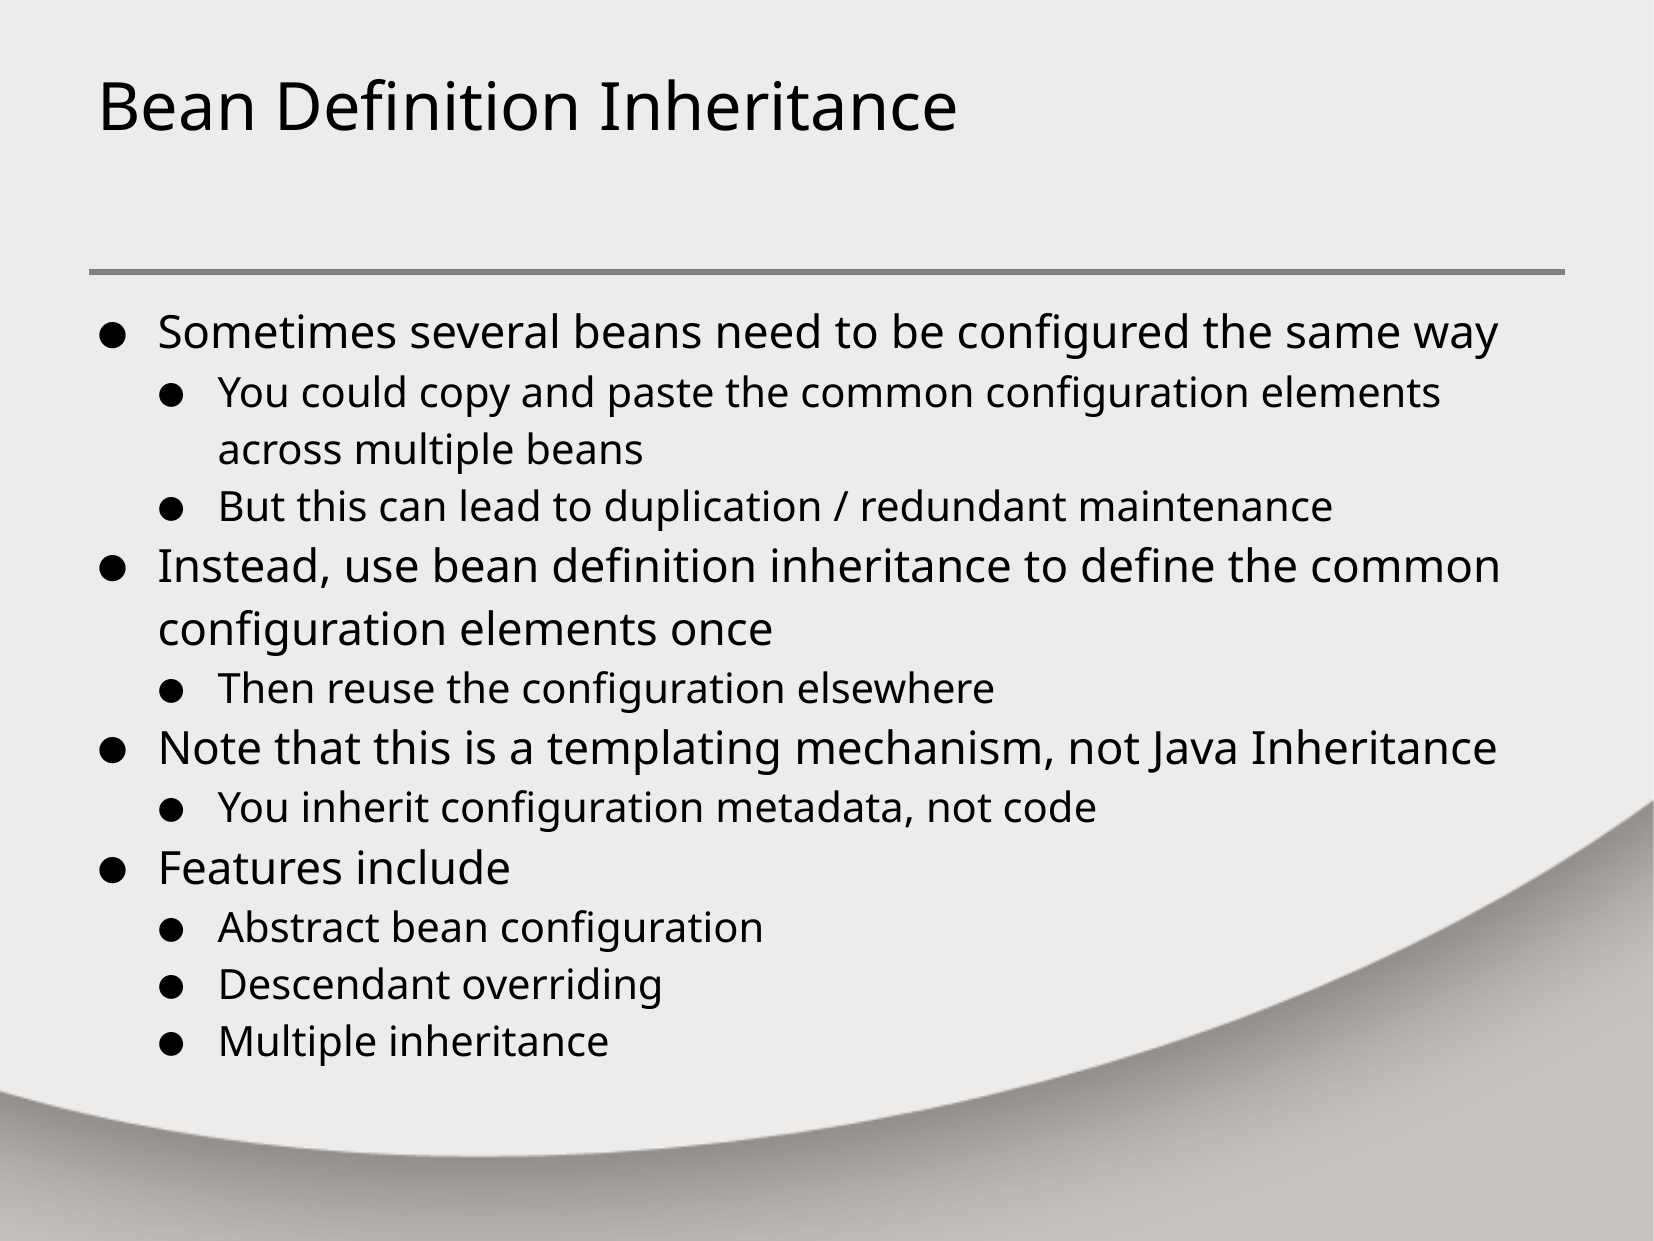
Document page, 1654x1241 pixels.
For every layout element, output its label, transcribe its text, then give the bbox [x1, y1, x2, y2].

list Sometimes several beans need to be configured the same way You could copy and paste the common configuration elements across multiple beans But this can lead to duplication / redundant maintenance Instead, use bean definition inheritance to define the common configuration elements once Then reuse the configuration elsewhere Note that this is a templating mechanism, not Java Inheritance You inherit configuration metadata, not code Features include Abstract bean configuration Descendant overriding Multiple inheritance [97, 300, 1561, 1163]
picture [0, 0, 1654, 1241]
title Bean Definition Inheritance [97, 75, 1561, 226]
